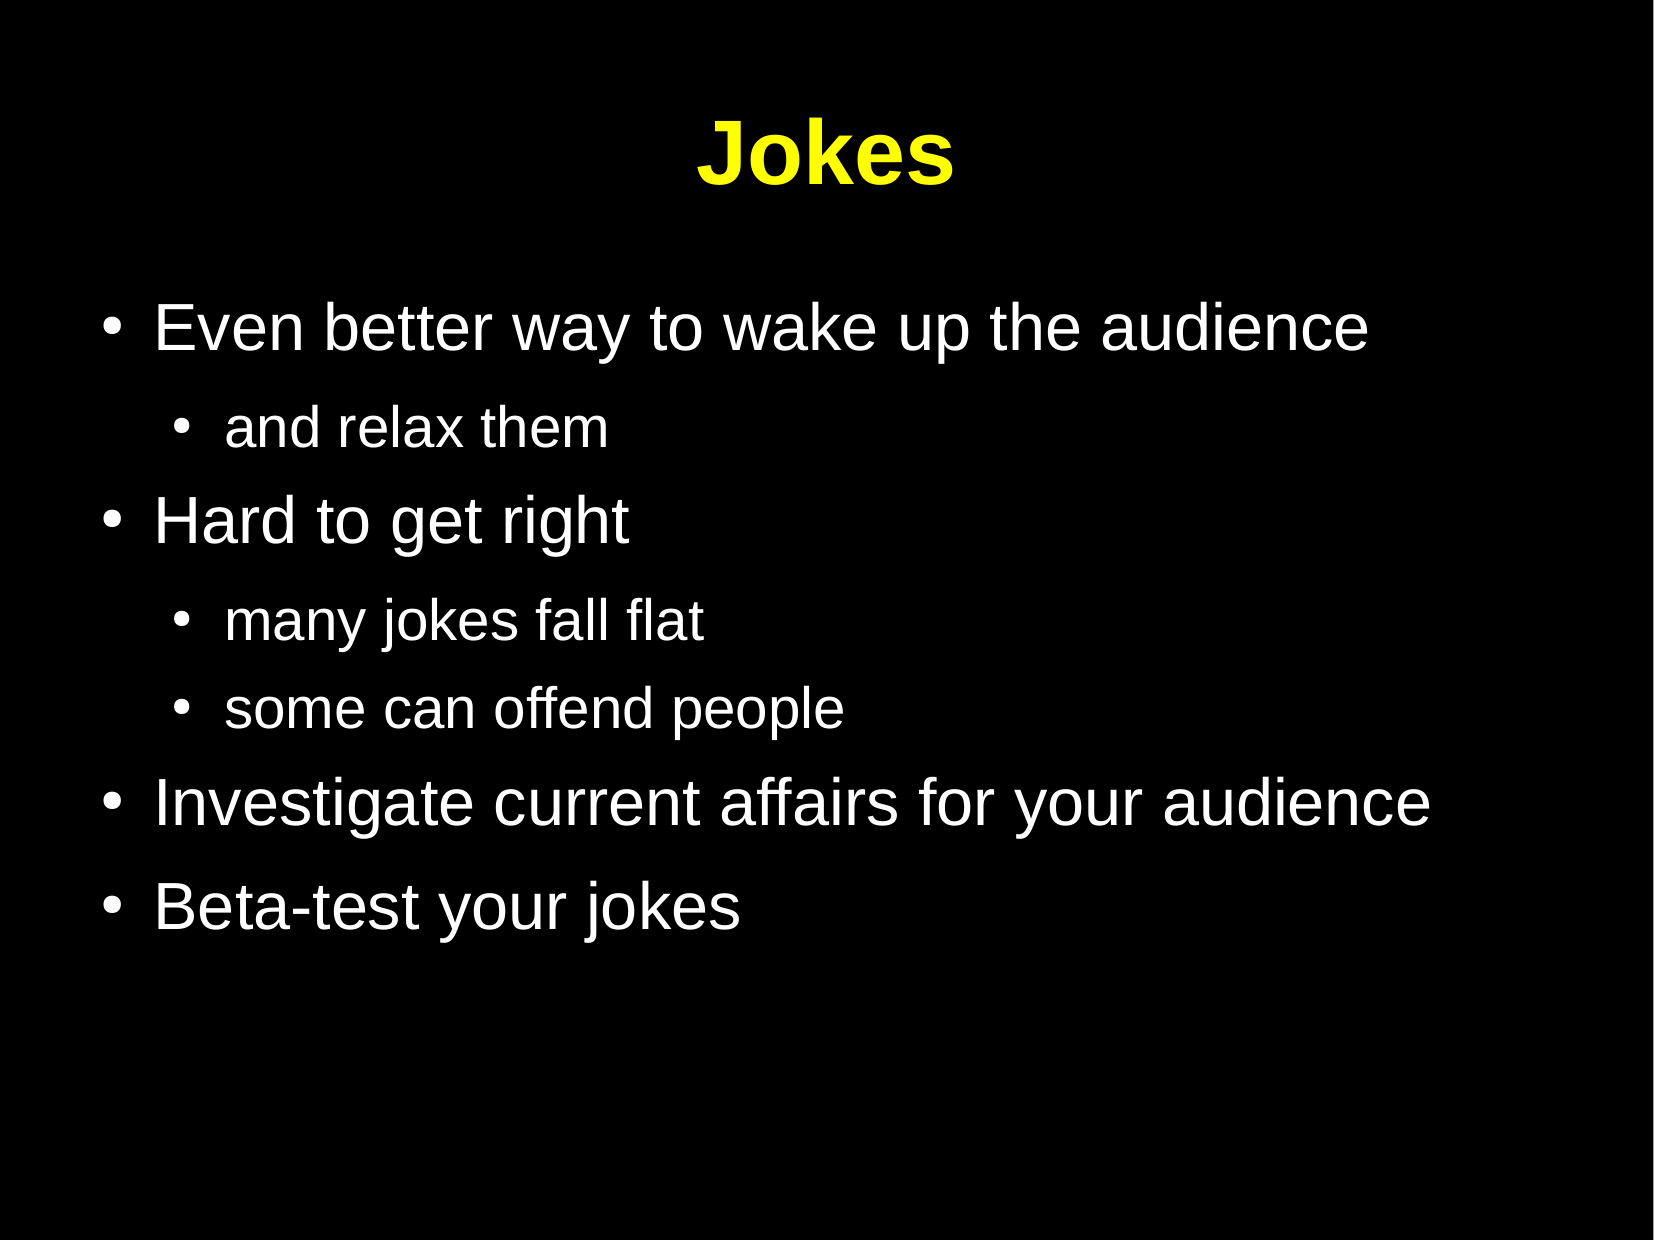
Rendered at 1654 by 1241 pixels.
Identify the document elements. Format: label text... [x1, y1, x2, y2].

title Jokes [82, 56, 1571, 250]
list Even better way to wake up the audience and relax them Hard to get right many jokes fall flat some can offend people Investigate current affairs for your audience Beta-test your jokes [82, 290, 1571, 1109]
